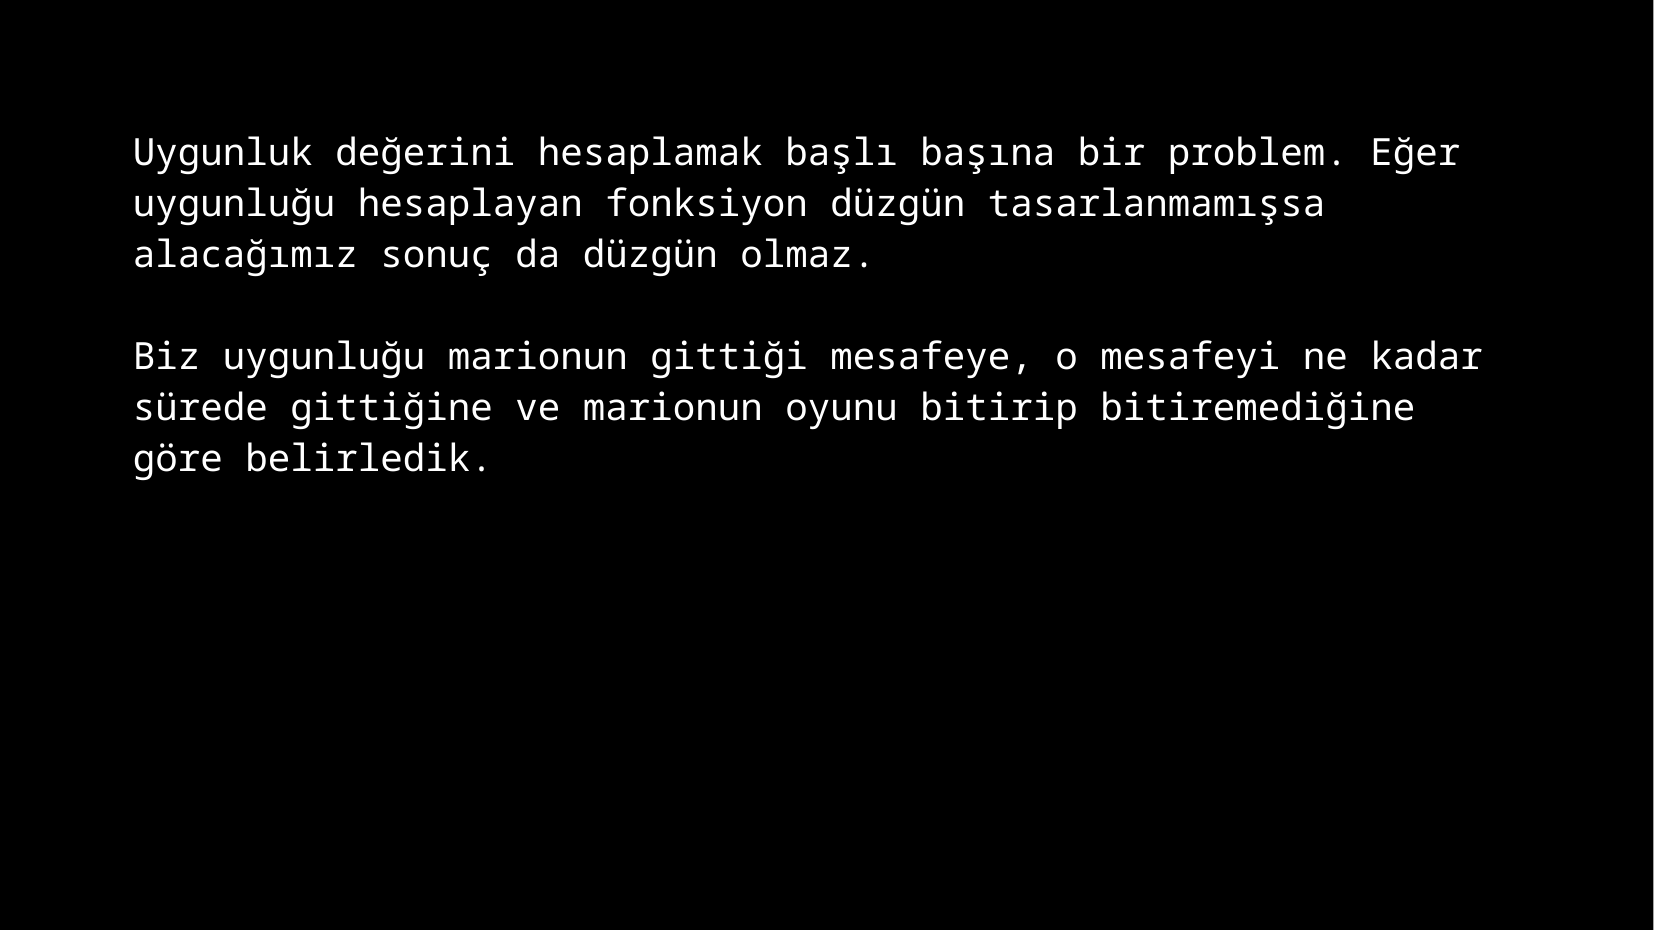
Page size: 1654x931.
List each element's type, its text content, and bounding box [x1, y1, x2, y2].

text_box Uygunluk değerini hesaplamak başlı başına bir problem. Eğer uygunluğu hesaplayan fonksiyon düzgün tasarlanmamışsa alacağımız sonuç da düzgün olmaz. Biz uygunluğu marionun gittiği mesafeye, o mesafeyi ne kadar sürede gittiğine ve marionun oyunu bitirip bitiremediğine göre belirledik. [118, 118, 1536, 827]
